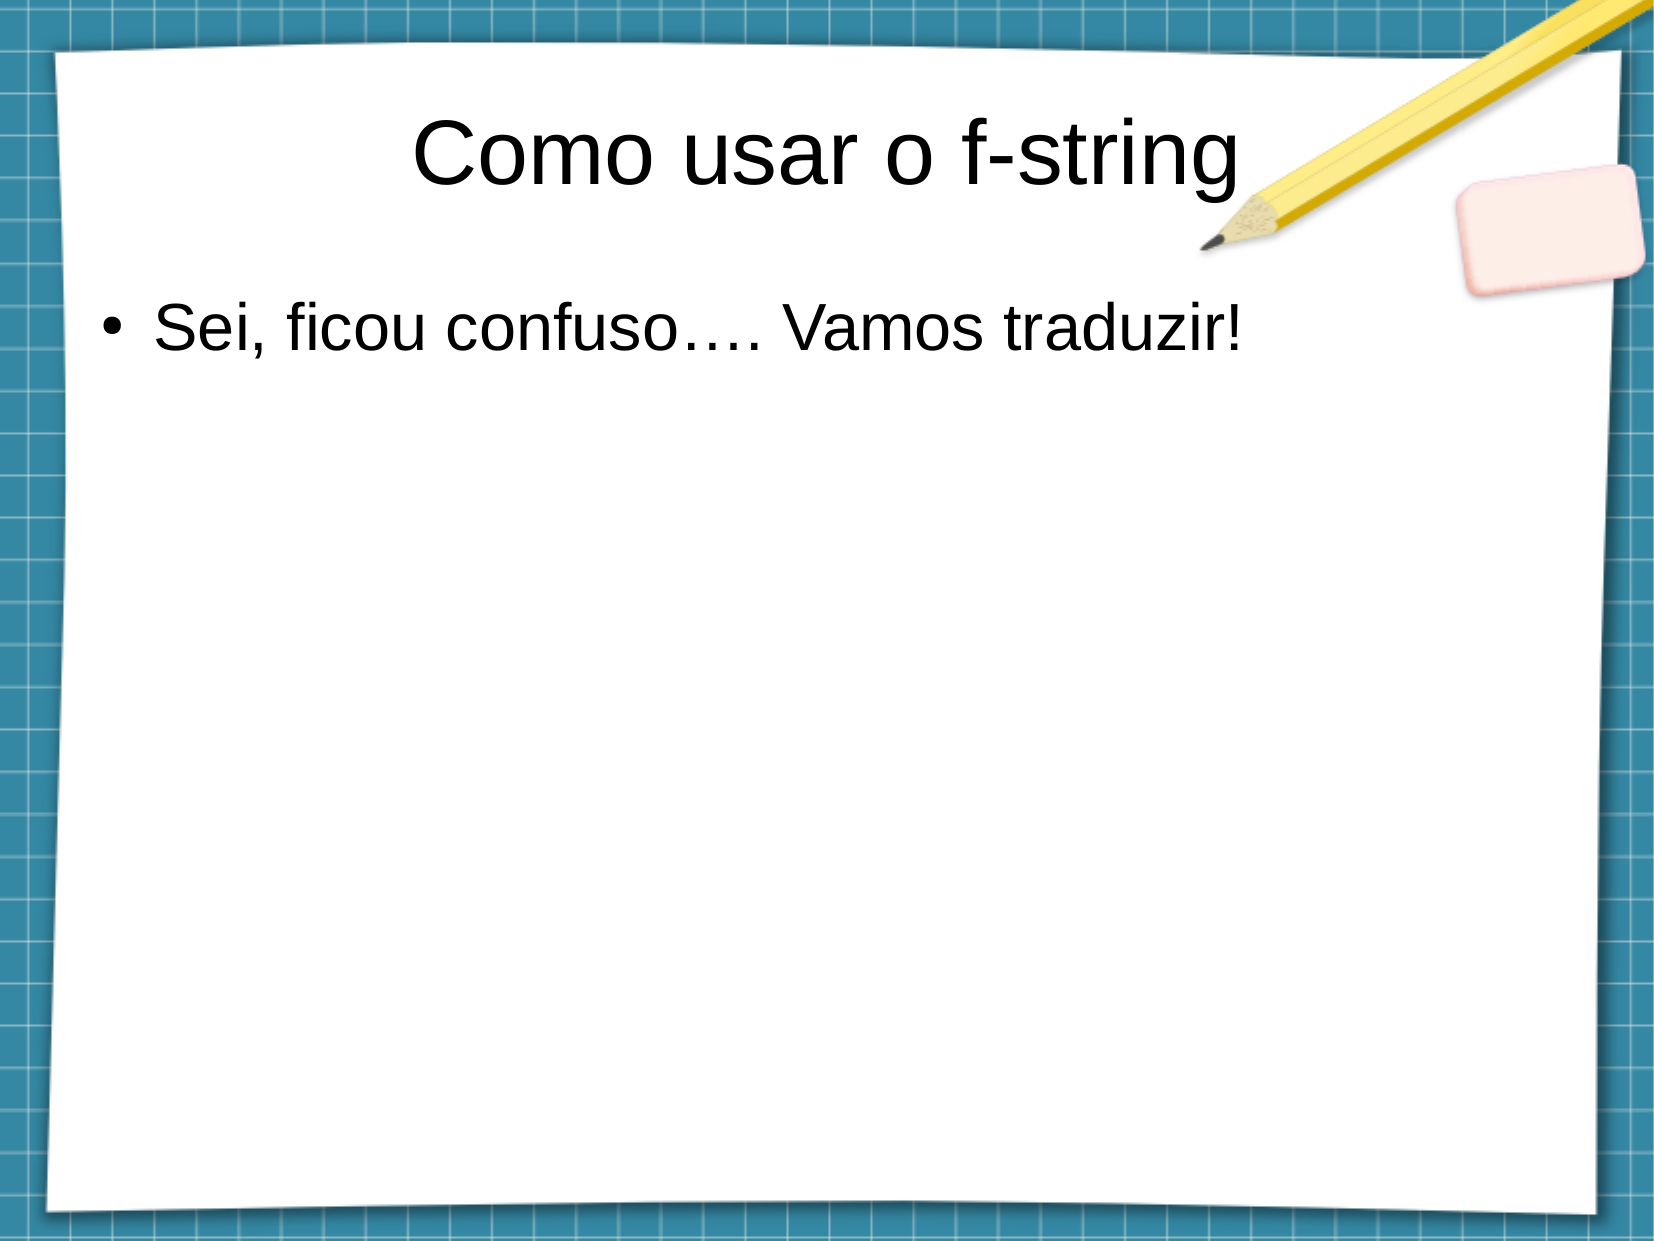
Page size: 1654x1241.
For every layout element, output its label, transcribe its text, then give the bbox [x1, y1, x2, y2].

list Sei, ficou confuso…. Vamos traduzir! [82, 290, 1571, 1010]
title Como usar o f-string [82, 49, 1571, 257]
picture [0, 0, 1654, 1241]
